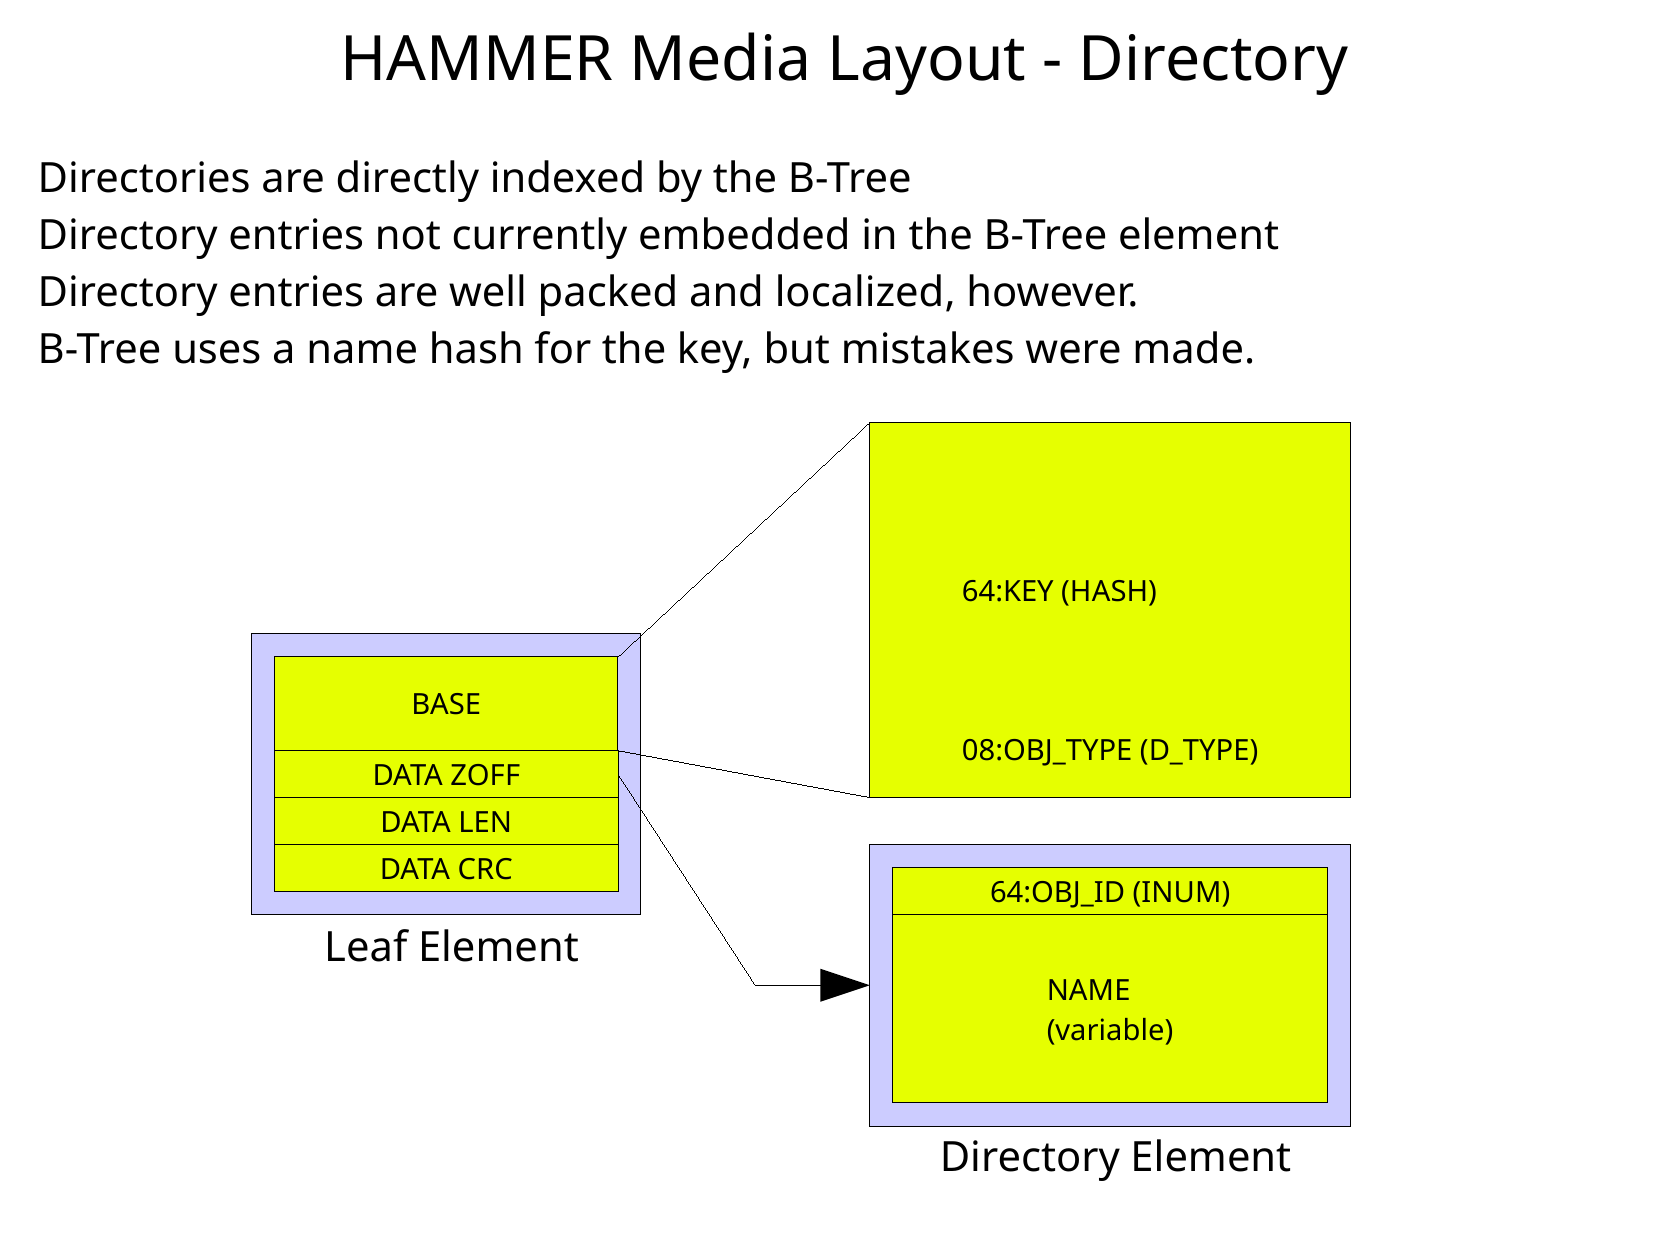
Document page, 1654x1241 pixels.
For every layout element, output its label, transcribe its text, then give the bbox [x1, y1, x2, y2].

text_box BASE [274, 656, 618, 750]
text_box [251, 633, 641, 915]
text_box 64:OBJ_ID (INUM) [892, 867, 1328, 914]
text_box DATA CRC [274, 844, 619, 892]
text_box DATA ZOFF [274, 750, 619, 797]
text_box 64:KEY (HASH) 08:OBJ_TYPE (D_TYPE) [869, 422, 1351, 798]
text_box [869, 844, 1351, 1127]
text_box Directory Element [908, 1116, 1323, 1194]
text_box DATA LEN [274, 797, 619, 844]
text_box NAME (variable) [892, 914, 1328, 1103]
text_box Directories are directly indexed by the B-Tree Directory entries not currently embedded in the B-Tree element Directory entries are well packed and localized, however. B-Tree uses a name hash for the key, but mistakes were made. [22, 140, 1409, 394]
text_box HAMMER Media Layout - Directory [114, 9, 1575, 104]
text_box Leaf Element [256, 907, 647, 984]
